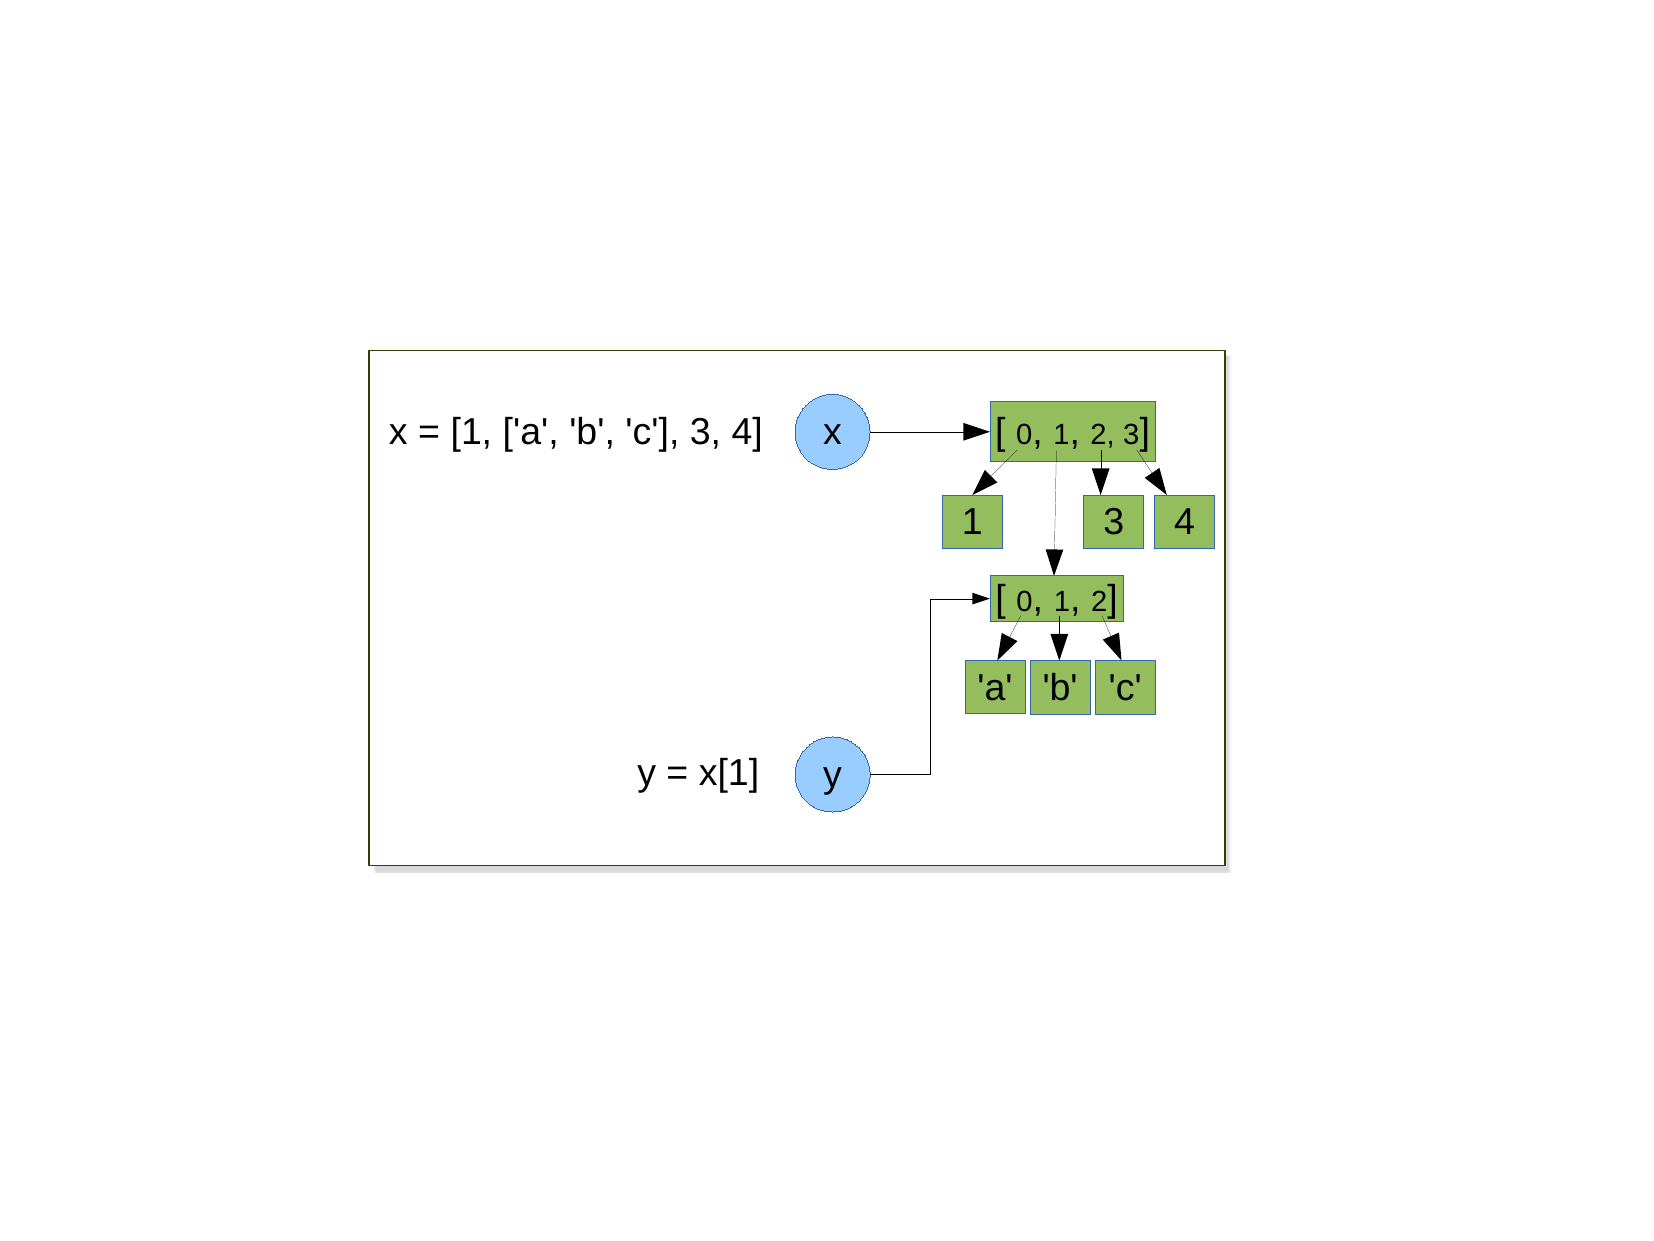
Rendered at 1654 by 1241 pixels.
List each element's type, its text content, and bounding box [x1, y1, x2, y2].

text_box 3 [1083, 495, 1144, 549]
text_box 'c' [1095, 660, 1156, 715]
text_box x [795, 394, 871, 470]
text_box 'b' [1030, 660, 1091, 715]
text_box y [795, 736, 871, 813]
text_box y = x[1] [622, 744, 775, 801]
text_box [ 0, 1, 2, 3] [990, 401, 1156, 462]
text_box x = [1, ['a', 'b', 'c'], 3, 4] [374, 403, 779, 461]
text_box 4 [1154, 495, 1215, 549]
text_box 1 [942, 495, 1003, 549]
text_box 'a' [965, 660, 1026, 714]
text_box [ 0, 1, 2] [990, 575, 1124, 622]
text_box [368, 350, 1225, 866]
